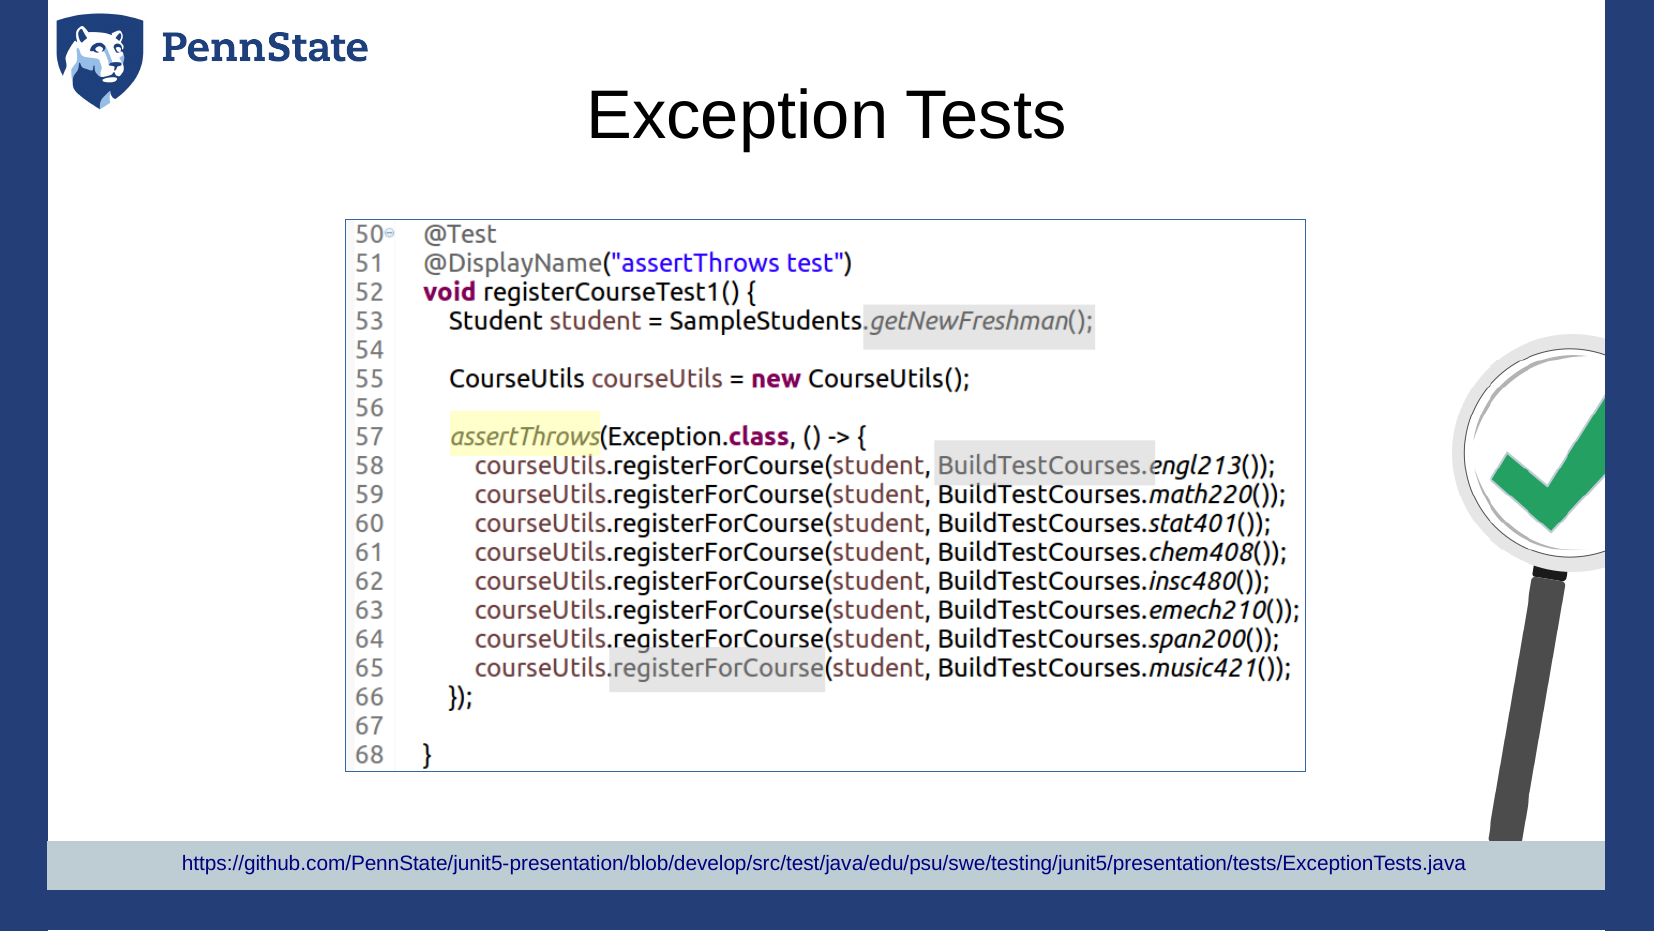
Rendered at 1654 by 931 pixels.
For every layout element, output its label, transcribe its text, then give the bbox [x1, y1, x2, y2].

picture [48, 0, 411, 152]
text_box [934, 440, 1156, 486]
title https://github.com/PennState/junit5-presentation/blob/develop/src/test/java/edu/psu/swe/testing/junit5/presentation/tests/ExceptionTests.java [162, 816, 1492, 910]
text_box [863, 304, 1096, 350]
picture [1452, 334, 1605, 841]
text_box [609, 647, 826, 693]
title Exception Tests [82, 37, 1571, 193]
text_box [450, 410, 601, 456]
picture [345, 219, 1306, 772]
